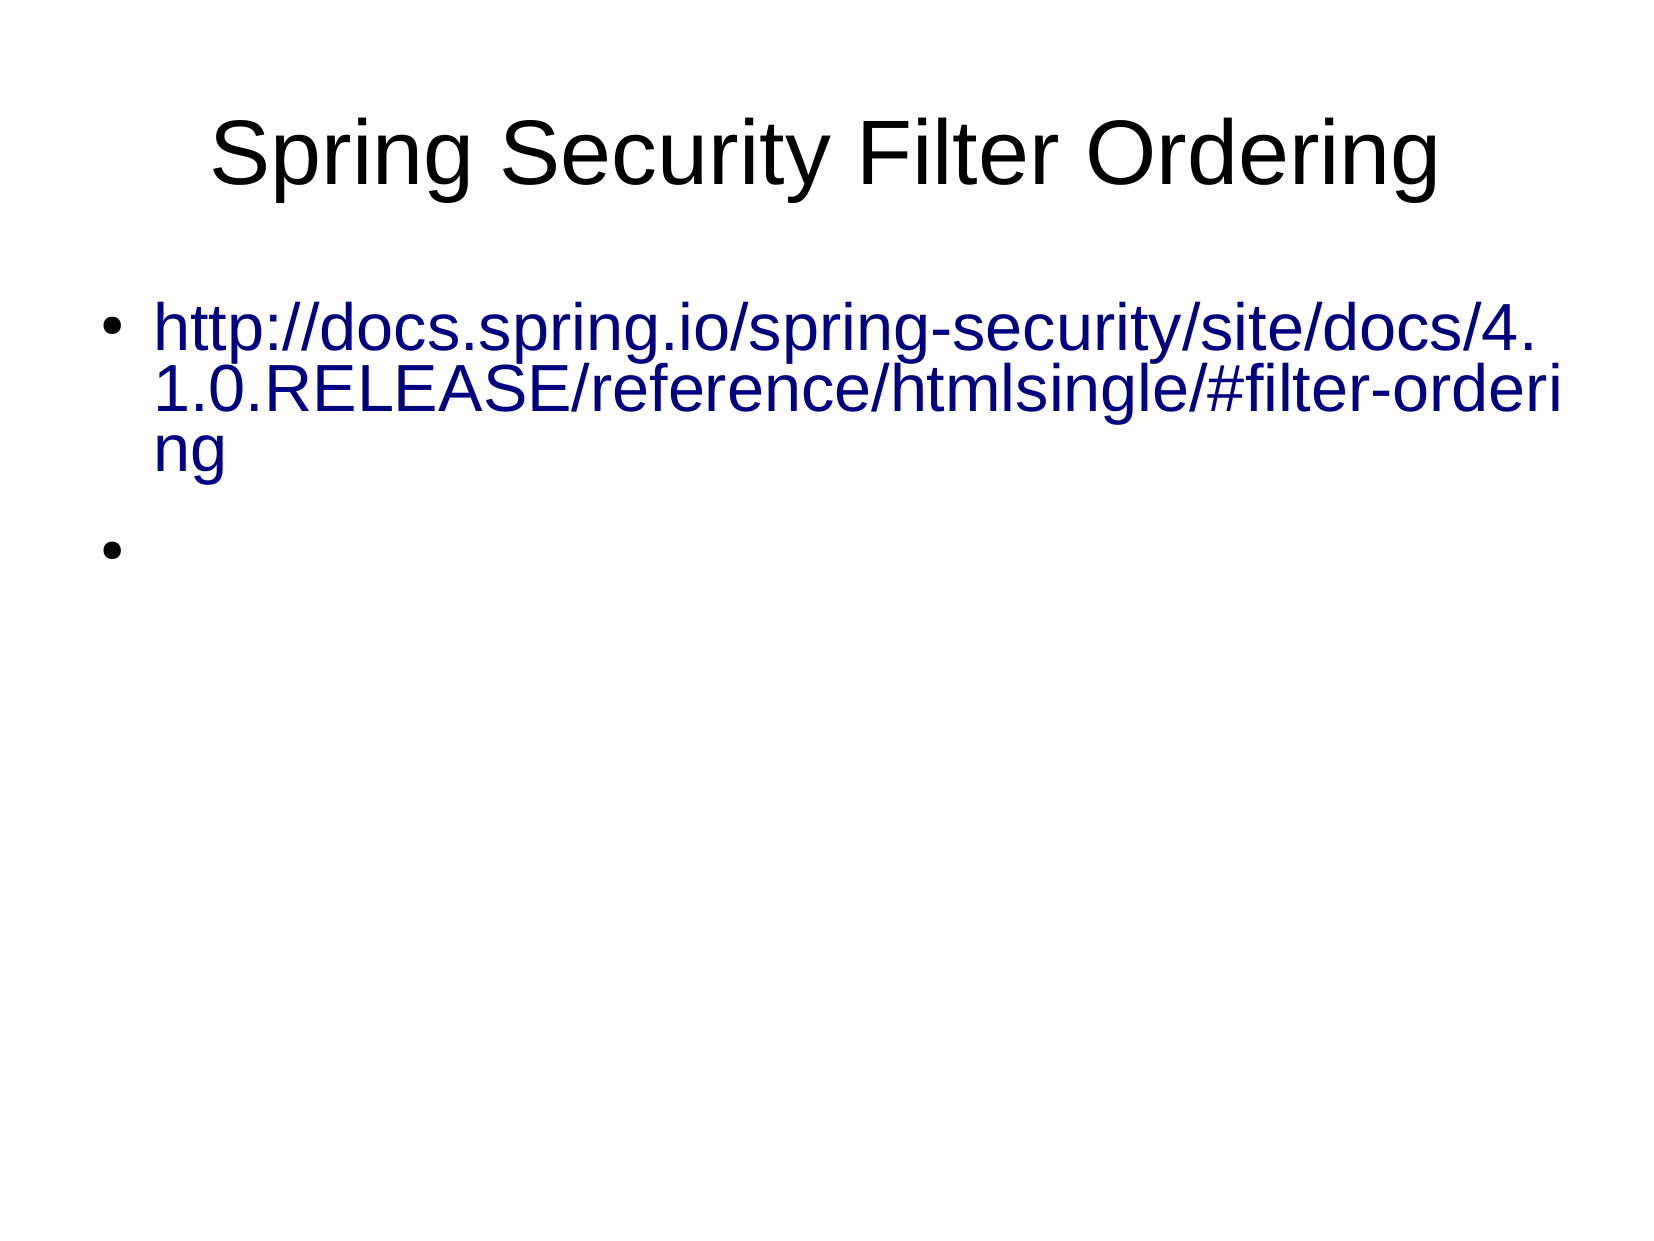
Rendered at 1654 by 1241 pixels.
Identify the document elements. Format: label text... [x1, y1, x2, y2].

list http://docs.spring.io/spring-security/site/docs/4.1.0.RELEASE/reference/htmlsingle/#filter-ordering [82, 290, 1571, 1110]
title Spring Security Filter Ordering [82, 49, 1571, 257]
